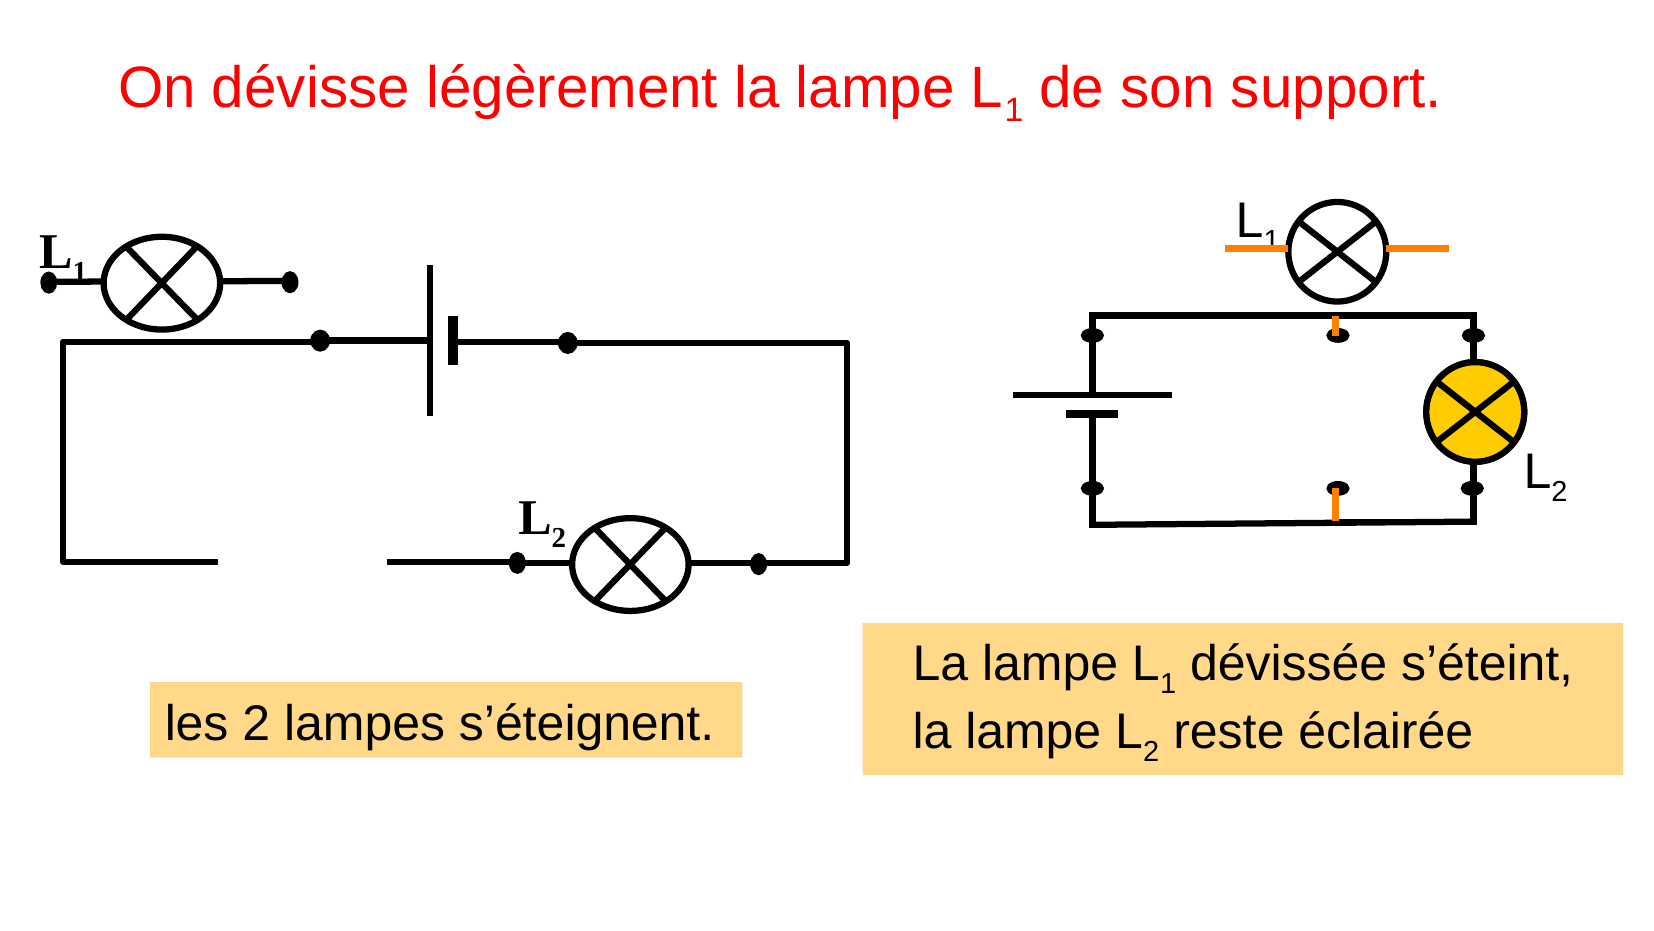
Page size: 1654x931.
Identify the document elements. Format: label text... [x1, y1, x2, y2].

text_box La lampe L1 dévissée s’éteint, la lampe L2 reste éclairée [862, 623, 1624, 776]
text_box [1067, 410, 1118, 418]
text_box L2 [1473, 430, 1584, 515]
text_box [1096, 482, 1104, 495]
text_box [558, 332, 577, 354]
text_box [1081, 329, 1089, 342]
text_box [1482, 384, 1525, 430]
text_box [105, 248, 156, 318]
text_box [311, 330, 330, 351]
text_box [1439, 362, 1512, 407]
text_box les 2 lampes s’éteignent. [150, 682, 743, 758]
text_box [572, 535, 625, 599]
text_box [1426, 385, 1469, 439]
text_box [1461, 481, 1470, 495]
text_box [129, 289, 194, 330]
text_box [1081, 482, 1089, 495]
text_box [509, 561, 526, 574]
text_box [448, 316, 458, 365]
text_box [636, 529, 689, 600]
text_box [1313, 201, 1374, 247]
text_box [282, 271, 298, 293]
text_box [598, 570, 663, 611]
text_box L2 [503, 476, 596, 561]
text_box L1 [24, 210, 116, 295]
text_box On dévisse légèrement la lampe L1 de son support. [37, 41, 1540, 137]
text_box [1327, 328, 1349, 343]
text_box [1327, 481, 1349, 495]
text_box L1 [1185, 180, 1313, 264]
text_box [1289, 238, 1331, 279]
text_box [130, 236, 194, 277]
text_box [1096, 329, 1104, 342]
text_box [1477, 329, 1485, 342]
text_box [1344, 224, 1387, 279]
text_box [1438, 417, 1492, 462]
text_box [1300, 257, 1374, 302]
text_box [1462, 329, 1470, 342]
text_box [750, 553, 767, 575]
text_box [167, 248, 221, 318]
text_box [598, 518, 662, 559]
